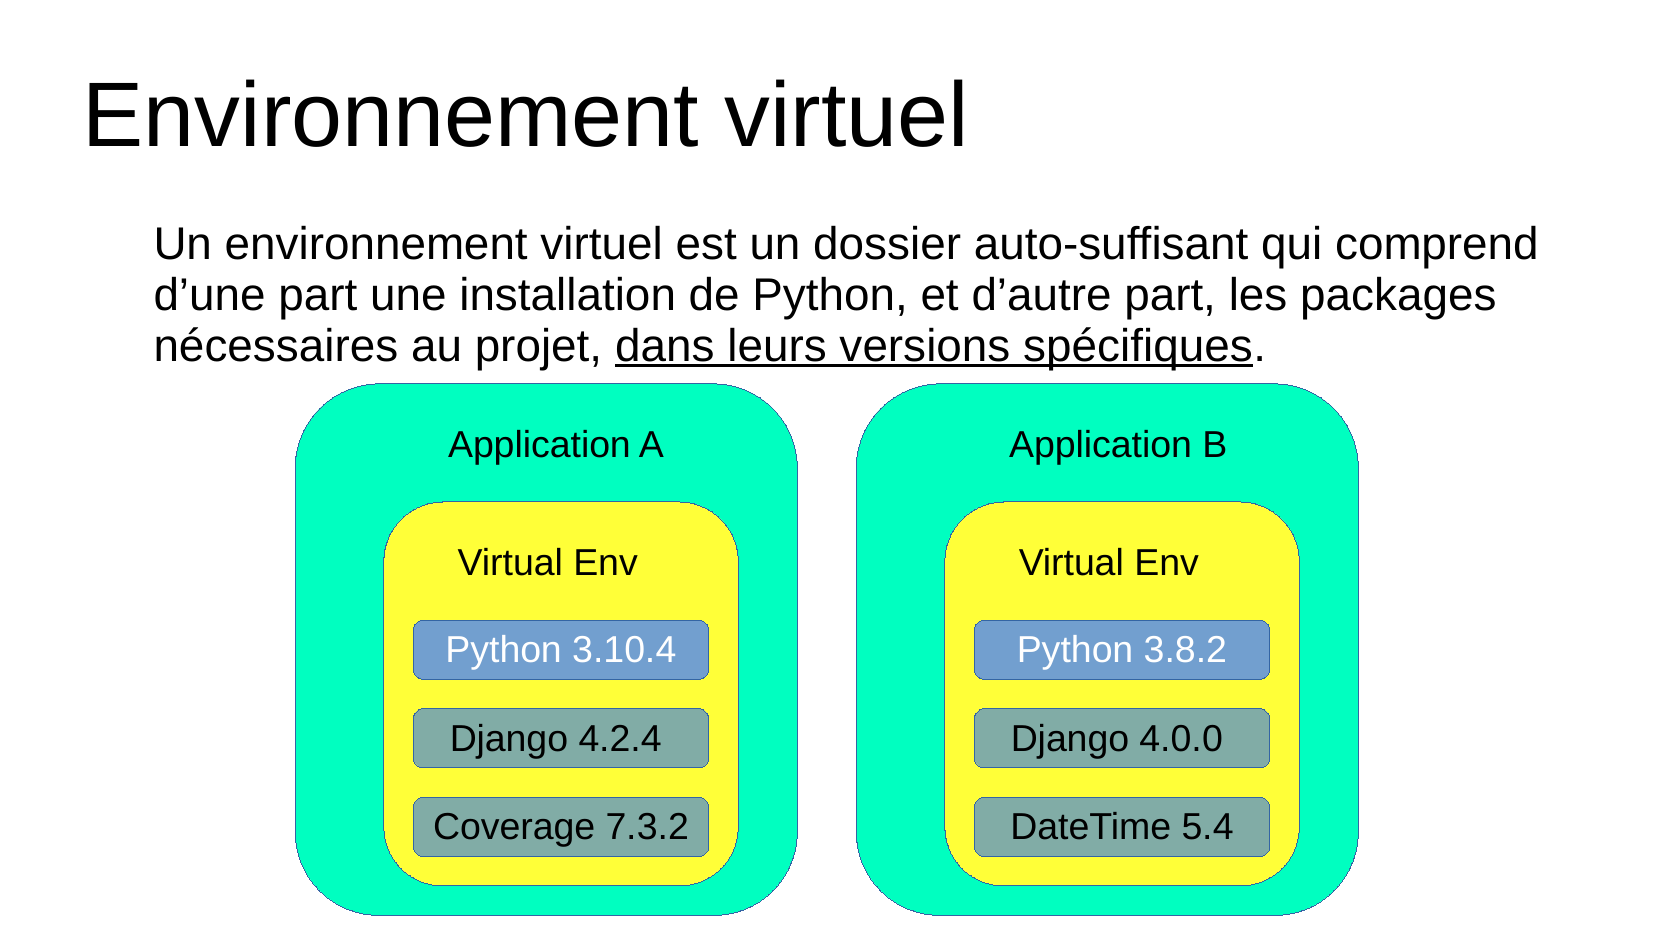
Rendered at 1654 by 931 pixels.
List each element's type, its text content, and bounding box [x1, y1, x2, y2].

text_box [384, 502, 738, 885]
list Un environnement virtuel est un dossier auto-suffisant qui comprend d’une part une installation de Python, et d’autre part, les packages nécessaires au projet, dans leurs versions spécifiques. [82, 217, 1571, 384]
text_box Django 4.2.4 [413, 708, 709, 768]
text_box Virtual Env [1003, 533, 1214, 591]
text_box Application B [994, 415, 1243, 473]
text_box Python 3.10.4 [413, 620, 709, 680]
text_box Coverage 7.3.2 [413, 797, 709, 857]
title Environnement virtuel [82, 37, 1571, 193]
text_box Django 4.0.0 [974, 708, 1270, 768]
text_box Python 3.8.2 [974, 620, 1270, 680]
text_box Virtual Env [442, 533, 653, 591]
text_box Application A [433, 415, 680, 473]
text_box DateTime 5.4 [974, 797, 1270, 857]
text_box [945, 502, 1299, 885]
